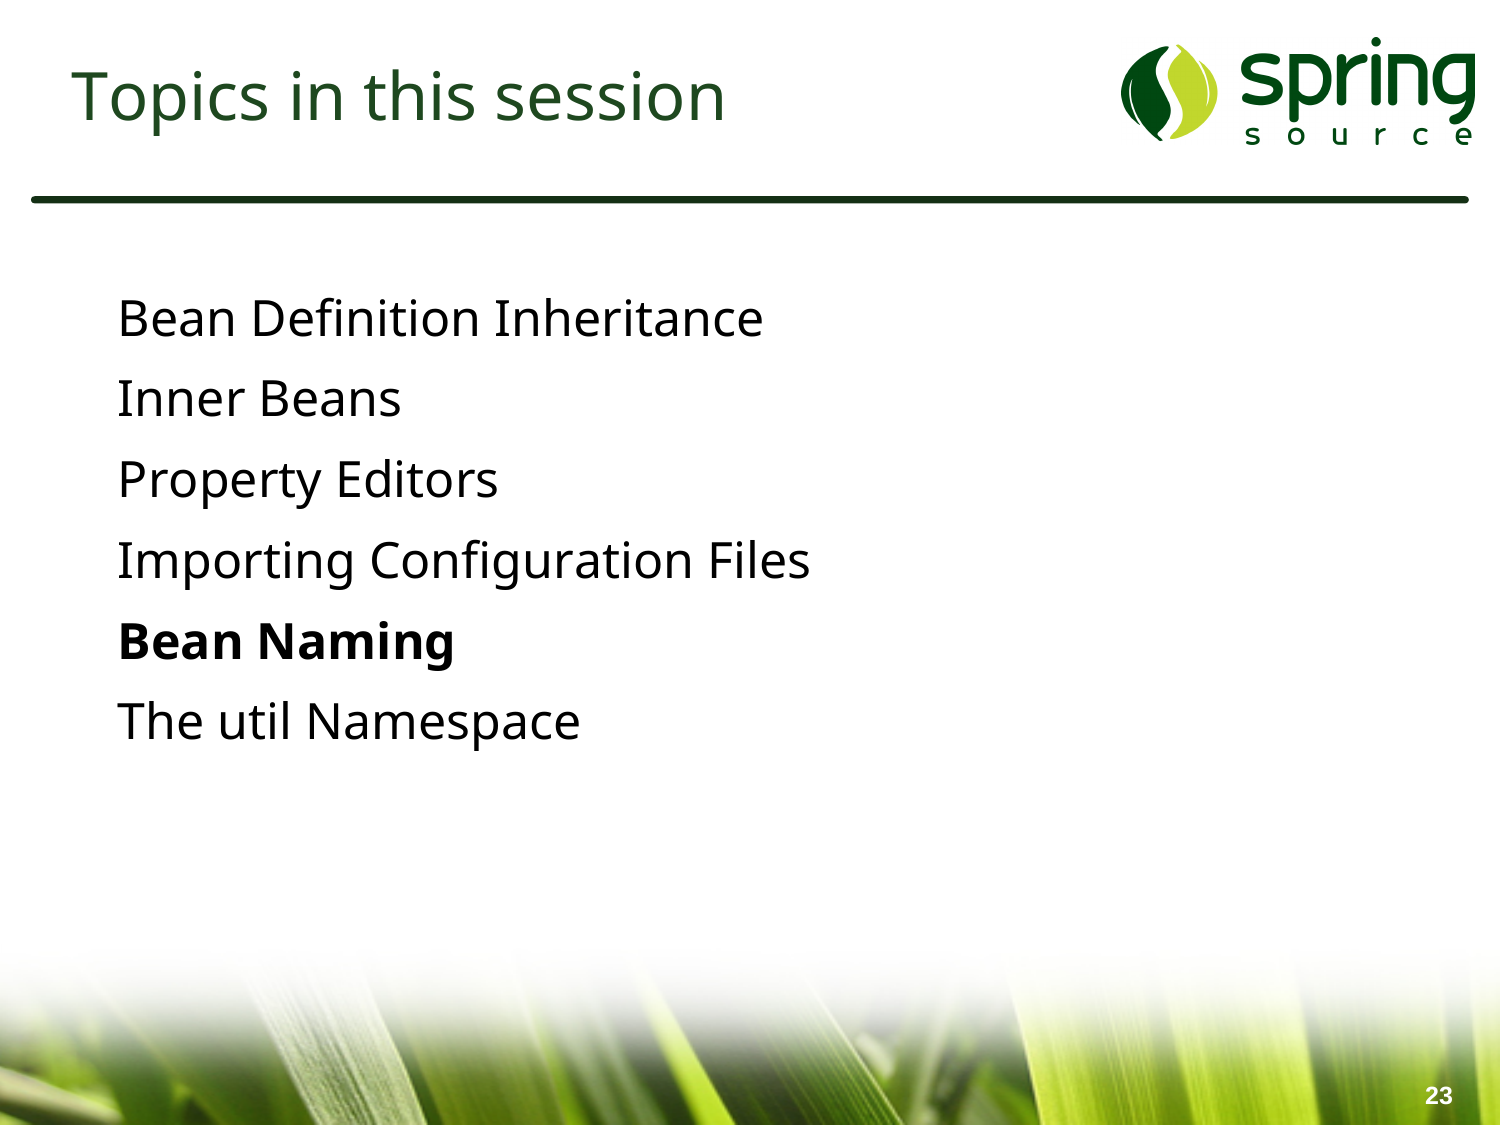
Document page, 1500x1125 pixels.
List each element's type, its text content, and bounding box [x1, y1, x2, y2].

title Topics in this session [56, 13, 1089, 176]
list Bean Definition Inheritance Inner Beans Property Editors Importing Configuration Files Bean Naming The util Namespace [103, 275, 1394, 938]
picture [1121, 37, 1475, 145]
picture [0, 944, 1500, 1125]
